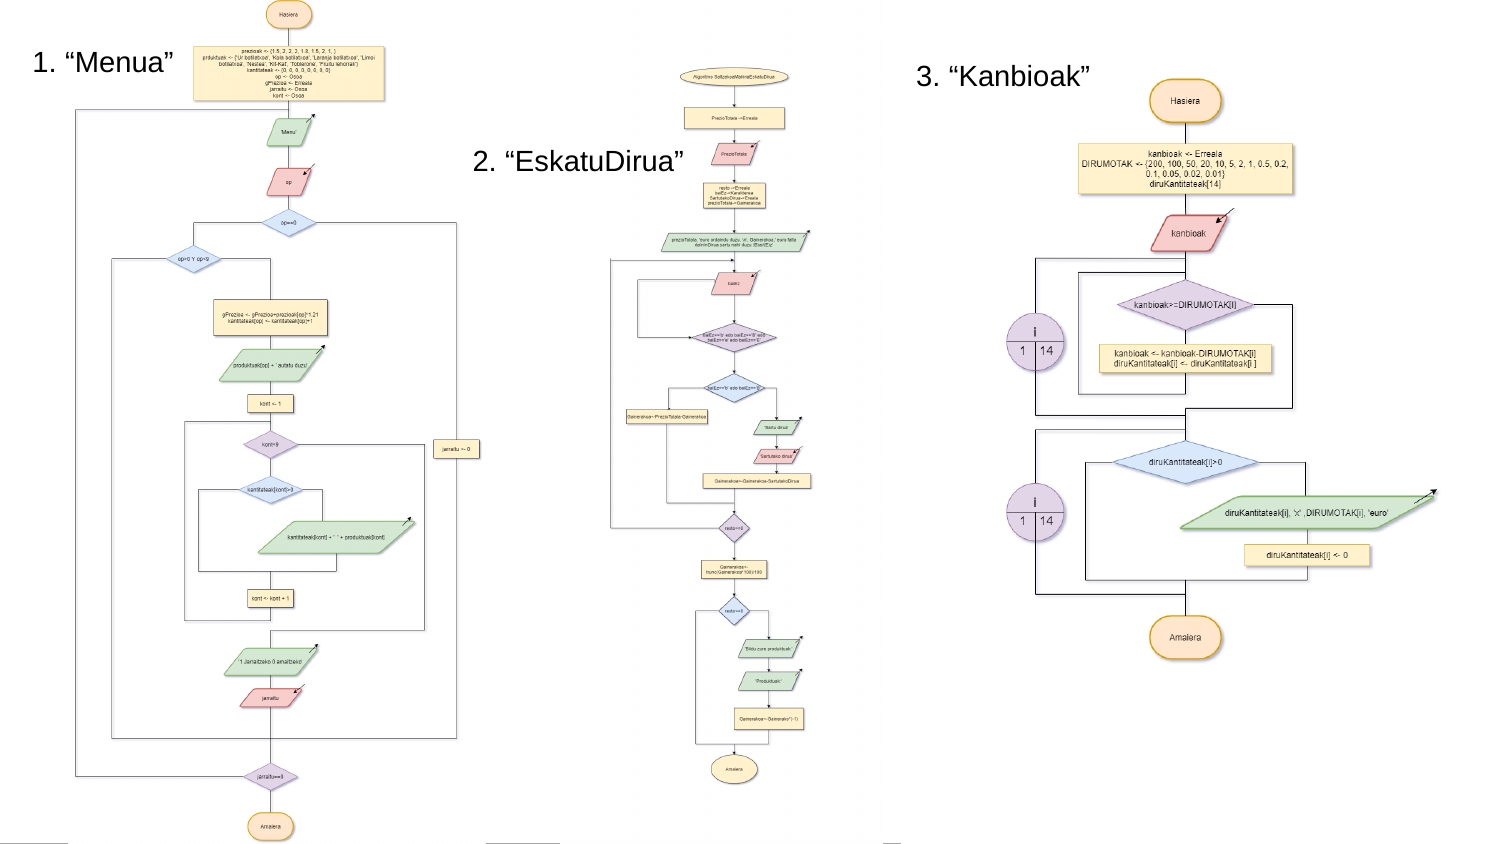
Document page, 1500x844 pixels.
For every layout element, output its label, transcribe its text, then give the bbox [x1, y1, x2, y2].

text_box 3. “Kanbioak” [901, 42, 1116, 108]
text_box 1. “Menua” [17, 28, 217, 94]
text_box 2. “EskatuDirua” [457, 127, 723, 193]
picture [901, 0, 1500, 844]
picture [560, 0, 883, 844]
picture [68, 0, 486, 844]
